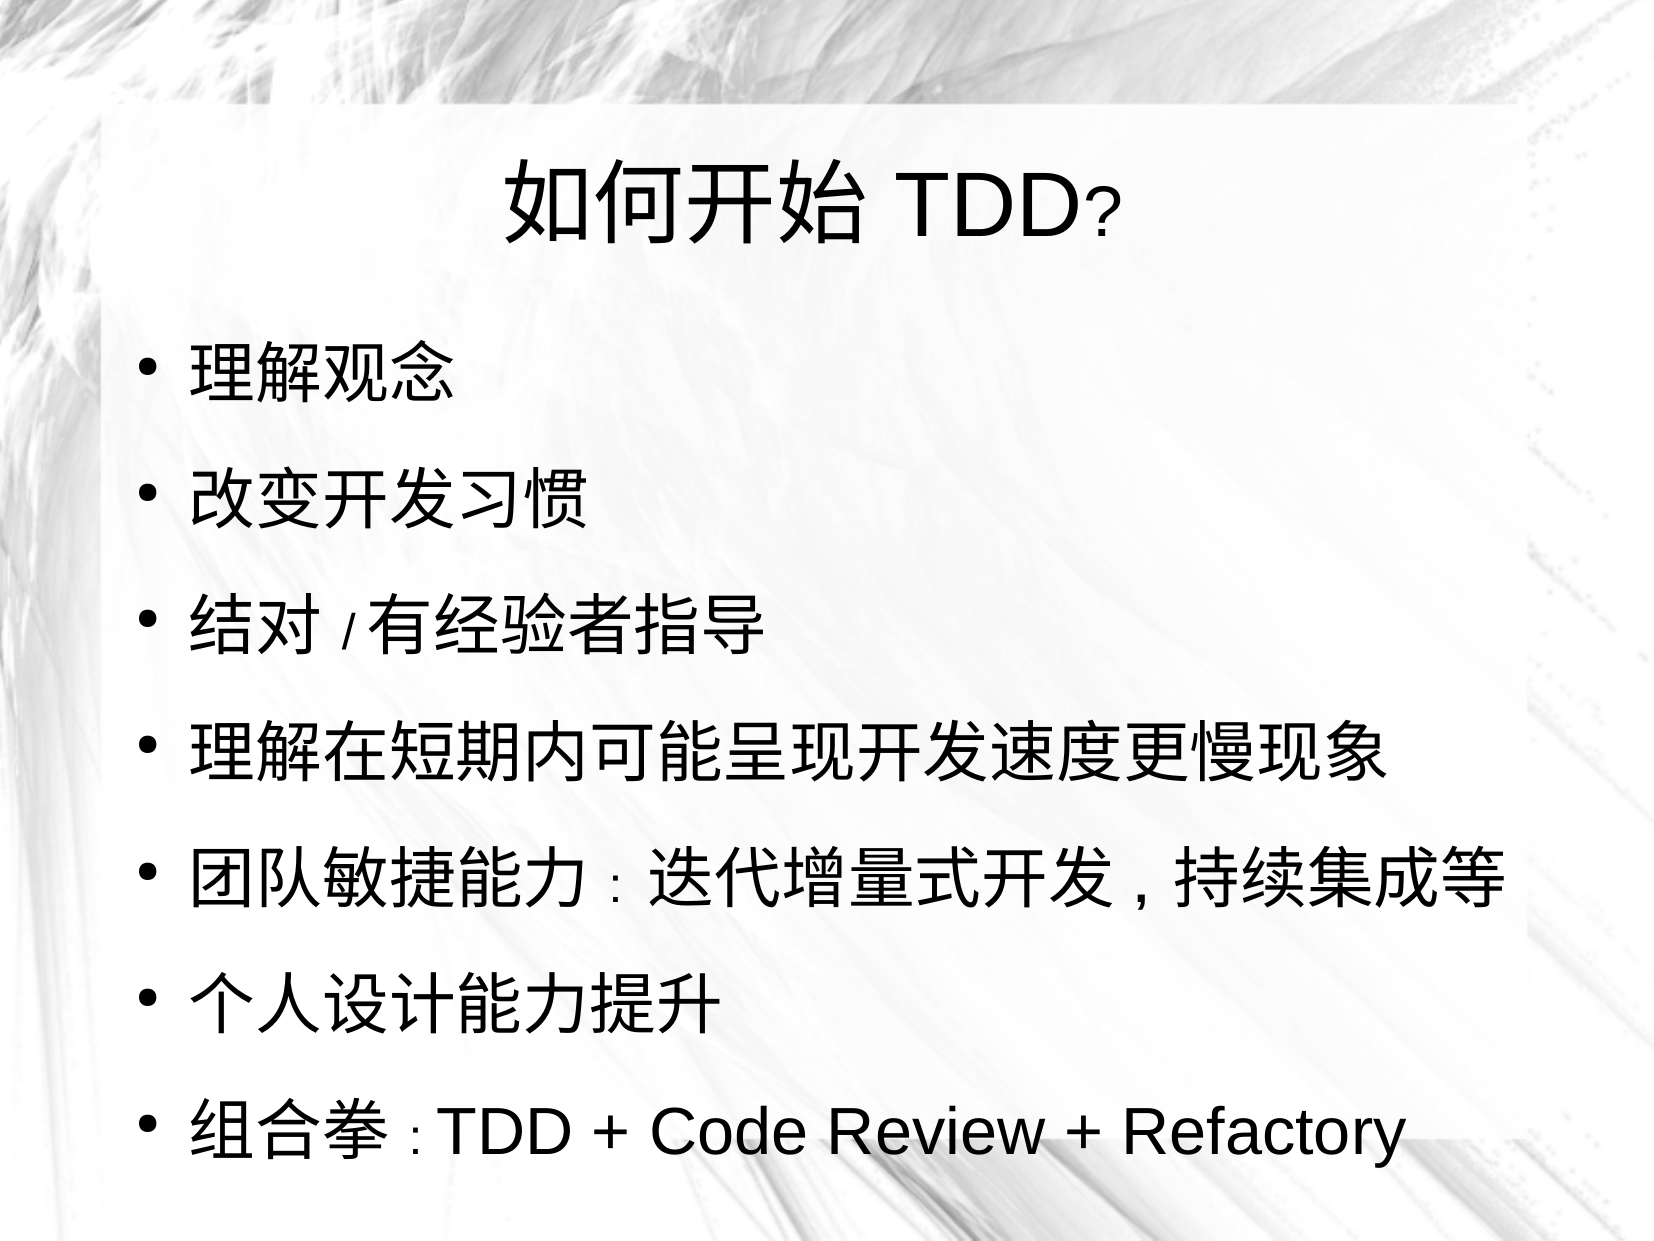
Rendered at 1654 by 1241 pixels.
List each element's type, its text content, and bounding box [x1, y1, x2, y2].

picture [0, 0, 1654, 1241]
title 如何开始TDD? [118, 112, 1506, 281]
list 理解观念 改变开发习惯 结对/有经验者指导 理解在短期内可能呈现开发速度更慢现象 团队敏捷能力: 迭代增量式开发, 持续集成等 个人设计能力提升 组合拳: TDD + Code Review + Refactory [118, 319, 1571, 1039]
